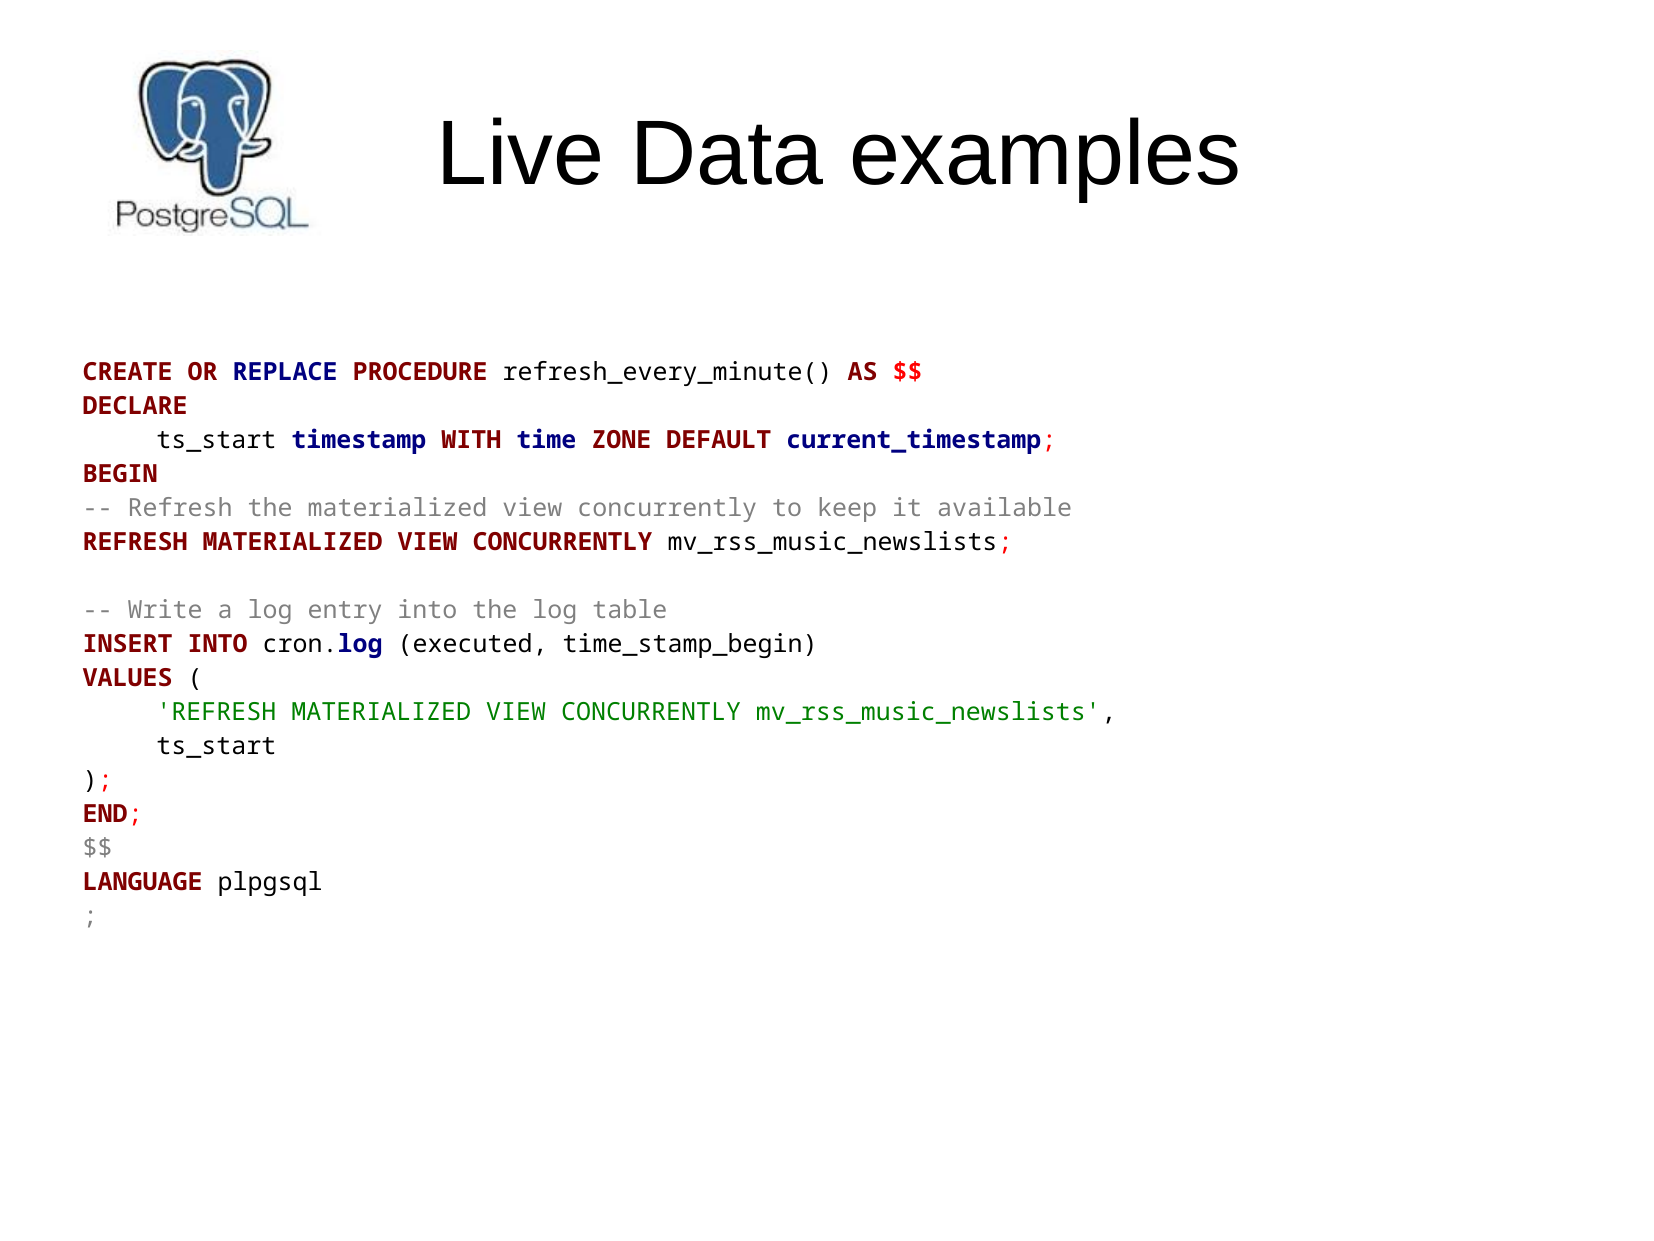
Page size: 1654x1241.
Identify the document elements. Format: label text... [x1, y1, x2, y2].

title Live Data examples [82, 49, 1571, 257]
picture [58, 50, 356, 237]
list CREATE OR REPLACE PROCEDURE refresh_every_minute() AS $$ DECLARE ts_start timestamp WITH time ZONE DEFAULT current_timestamp; BEGIN -- Refresh the materialized view concurrently to keep it available REFRESH MATERIALIZED VIEW CONCURRENTLY mv_rss_music_newslists; -- Write a log entry into the log table INSERT INTO cron.log (executed, time_stamp_begin) VALUES ( 'REFRESH MATERIALIZED VIEW CONCURRENTLY mv_rss_music_newslists', ts_start ); END; $$ LANGUAGE plpgsql ; [82, 290, 1538, 1010]
